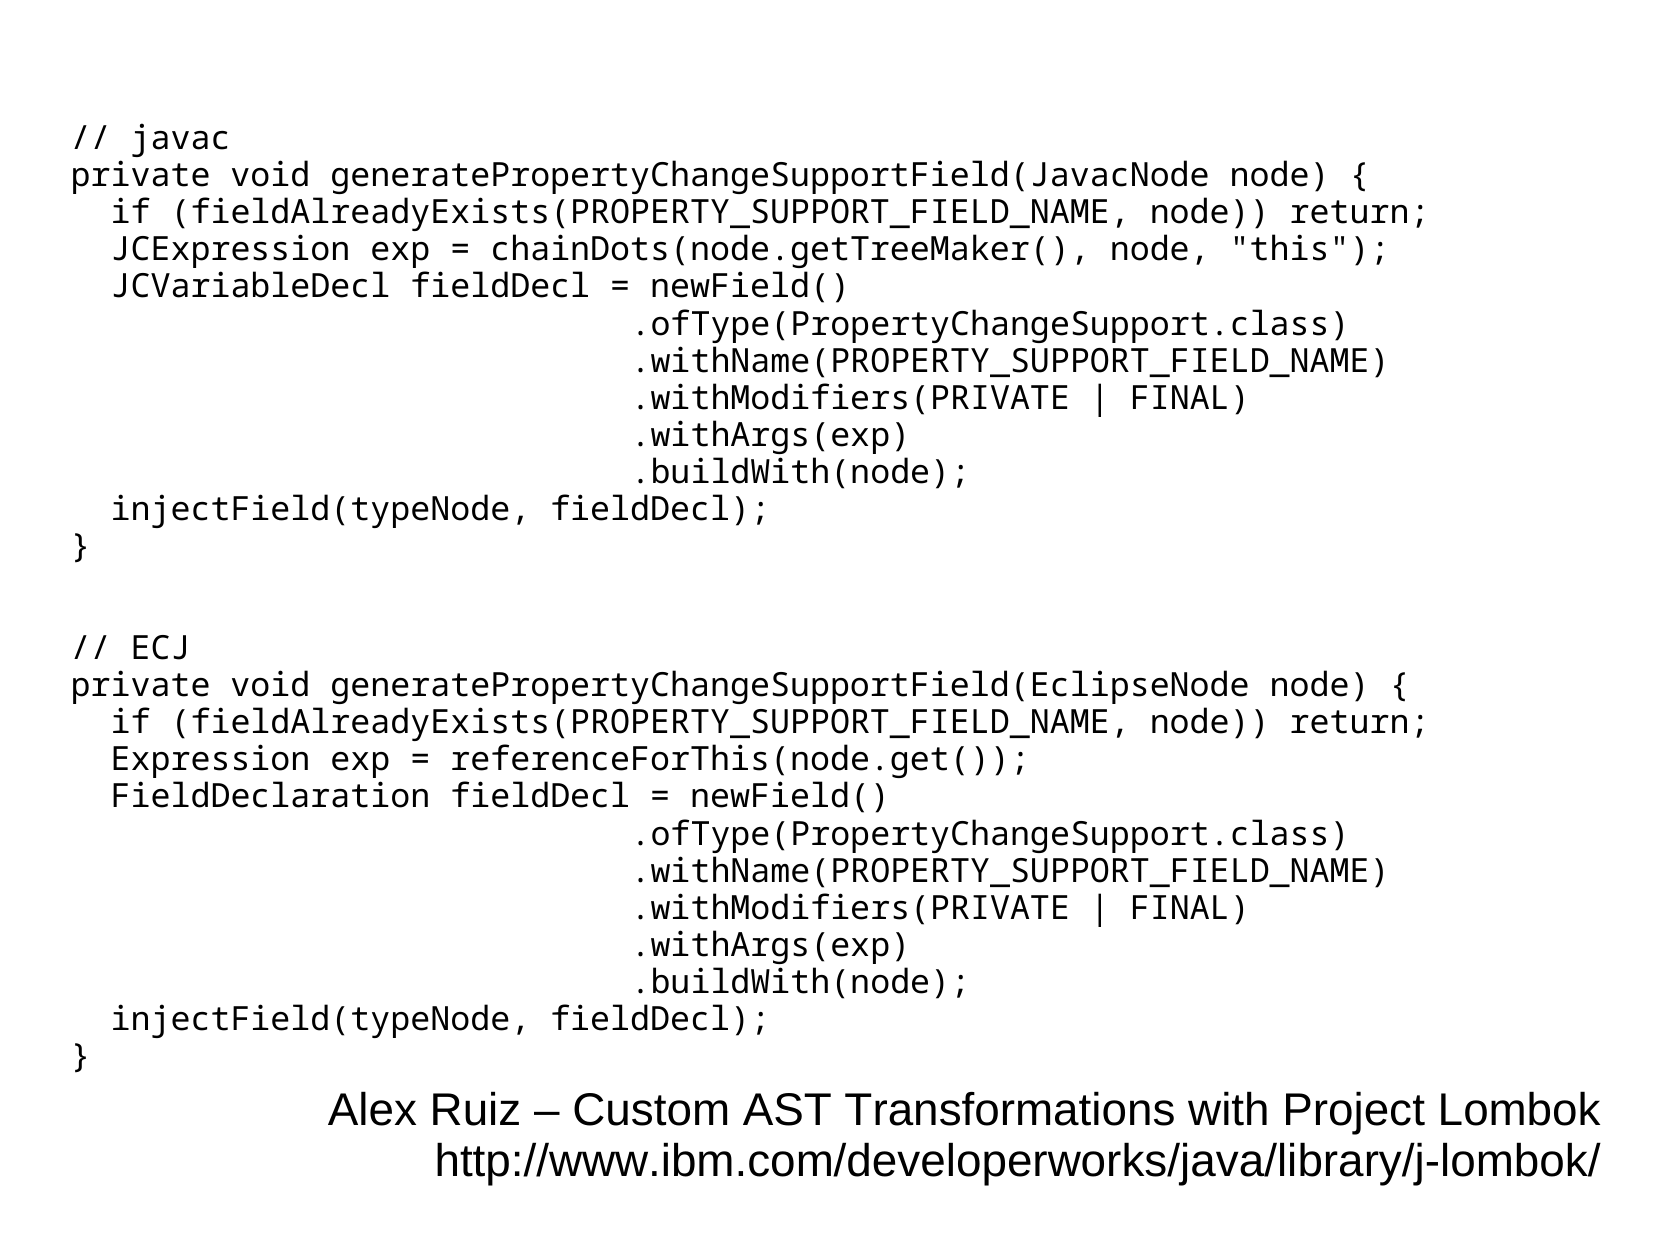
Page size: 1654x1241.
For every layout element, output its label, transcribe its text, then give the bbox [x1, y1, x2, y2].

text_box Alex Ruiz – Custom AST Transformations with Project Lombok http://www.ibm.com/developerworks/java/library/j-lombok/ [150, 1077, 1617, 1195]
text_box // javac private void generatePropertyChangeSupportField(JavacNode node) { if (fieldAlreadyExists(PROPERTY_SUPPORT_FIELD_NAME, node)) return; JCExpression exp = chainDots(node.getTreeMaker(), node, "this"); JCVariableDecl fieldDecl = newField() .ofType(PropertyChangeSupport.class) .withName(PROPERTY_SUPPORT_FIELD_NAME) .withModifiers(PRIVATE | FINAL) .withArgs(exp) .buildWith(node); injectField(typeNode, fieldDecl); } // ECJ private void generatePropertyChangeSupportField(EclipseNode node) { if (fieldAlreadyExists(PROPERTY_SUPPORT_FIELD_NAME, node)) return; Expression exp = referenceForThis(node.get()); FieldDeclaration fieldDecl = newField() .ofType(PropertyChangeSupport.class) .withName(PROPERTY_SUPPORT_FIELD_NAME) .withModifiers(PRIVATE | FINAL) .withArgs(exp) .buildWith(node); injectField(typeNode, fieldDecl); } [15, 112, 1576, 1088]
